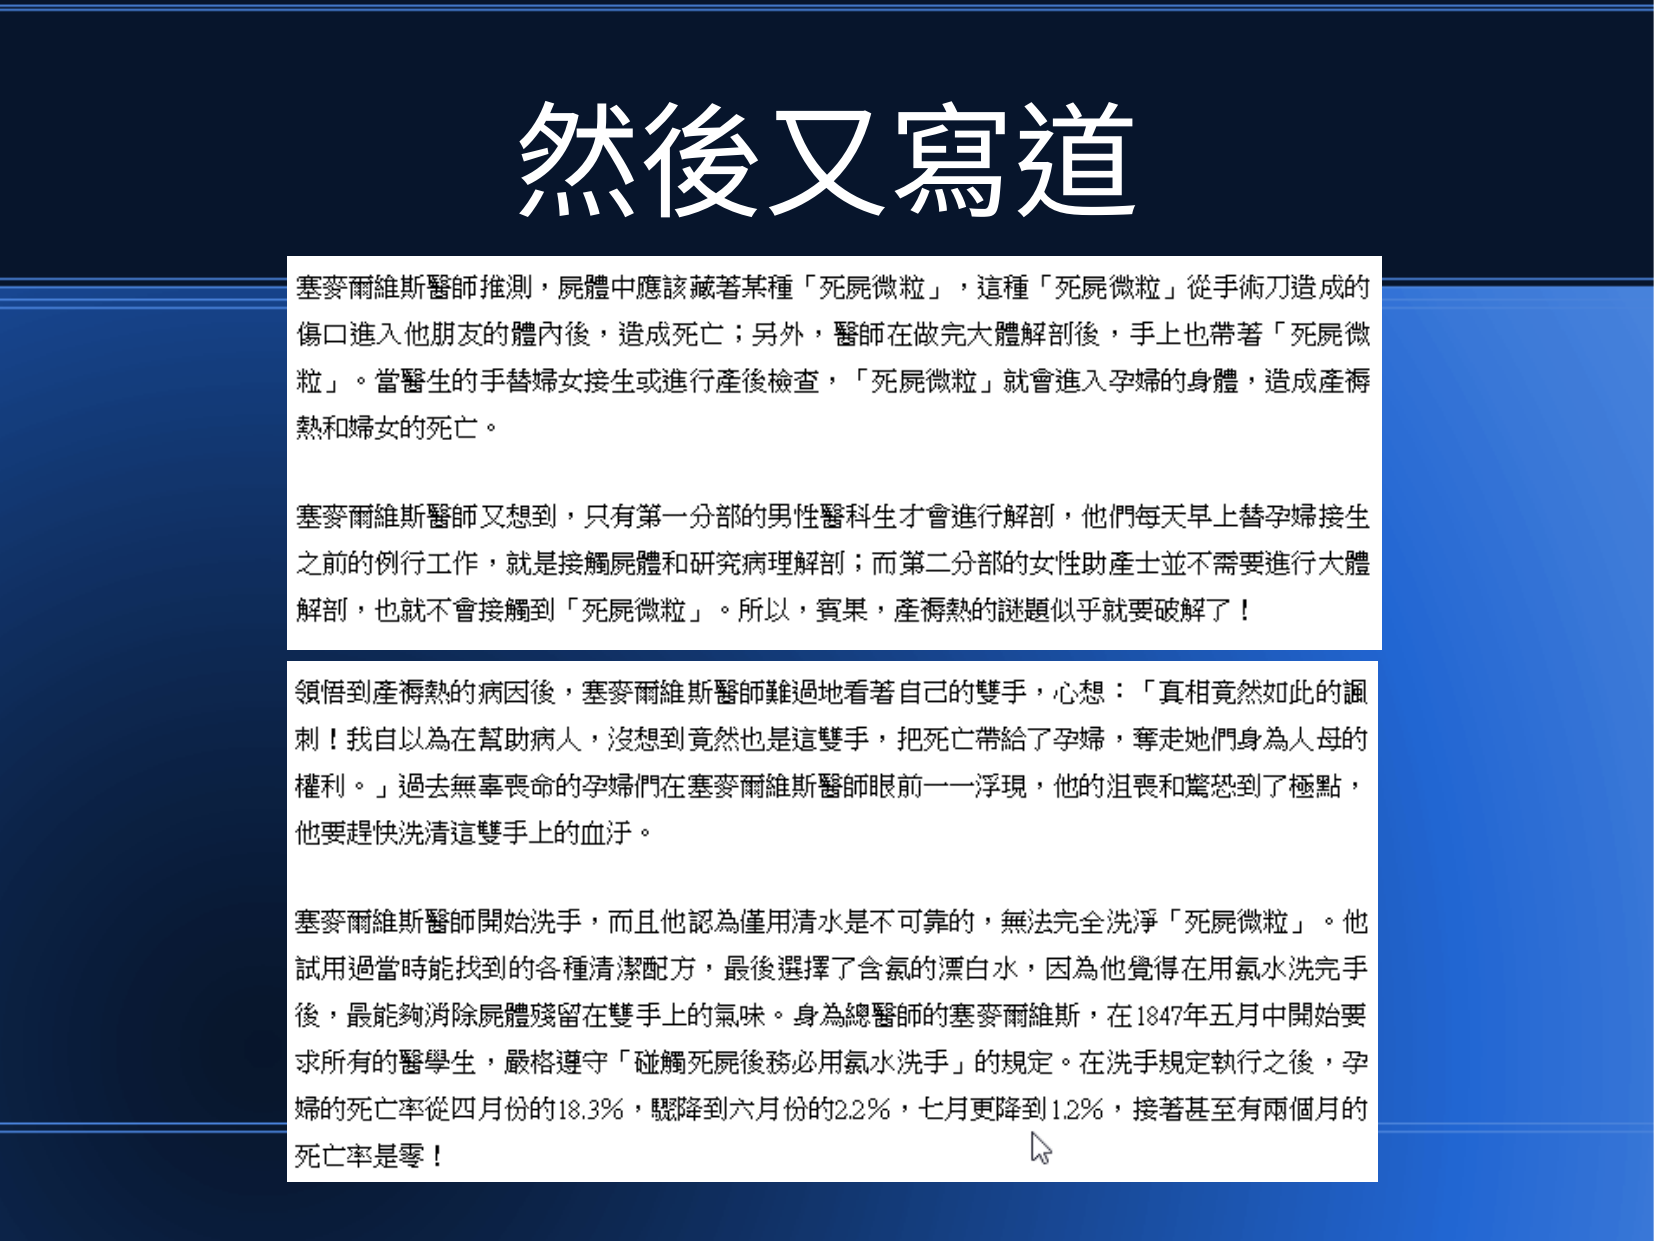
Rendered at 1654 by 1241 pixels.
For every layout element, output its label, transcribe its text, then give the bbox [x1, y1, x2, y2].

title 然後又寫道 [82, 49, 1571, 257]
picture [0, 0, 1654, 1241]
